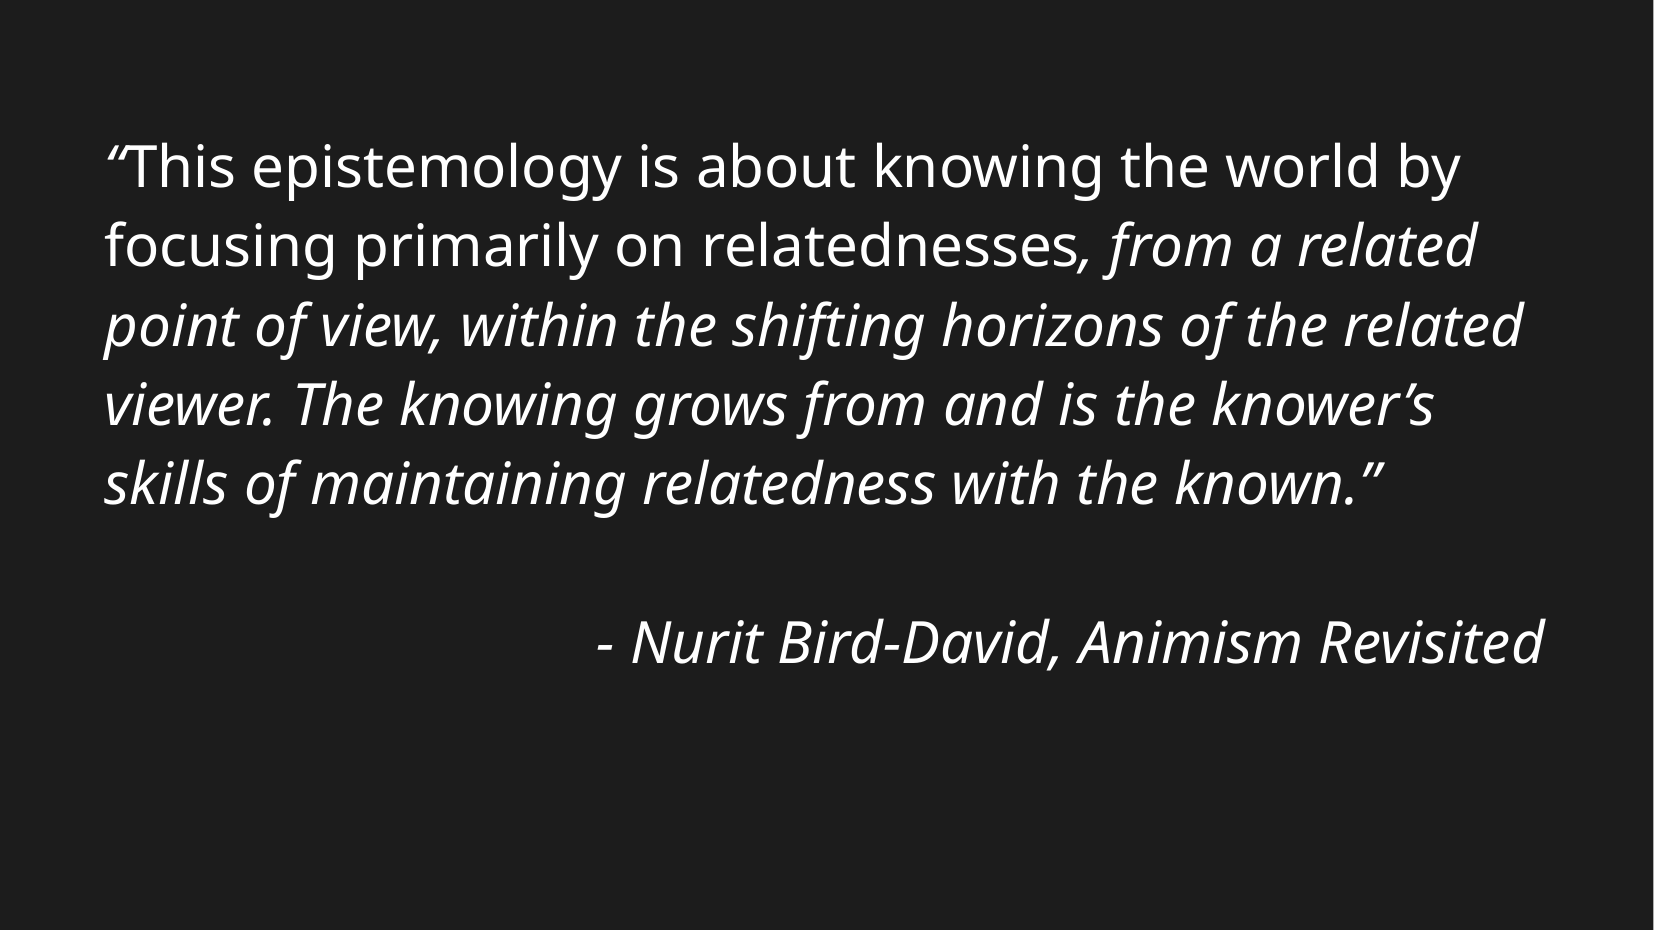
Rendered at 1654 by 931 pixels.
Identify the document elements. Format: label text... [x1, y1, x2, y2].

text_box “This epistemology is about knowing the world by focusing primarily on relatednesses, from a related point of view, within the shifting horizons of the related viewer. The knowing grows from and is the knower’s skills of maintaining relatedness with the known.” - Nurit Bird-David, Animism Revisited [104, 125, 1546, 656]
